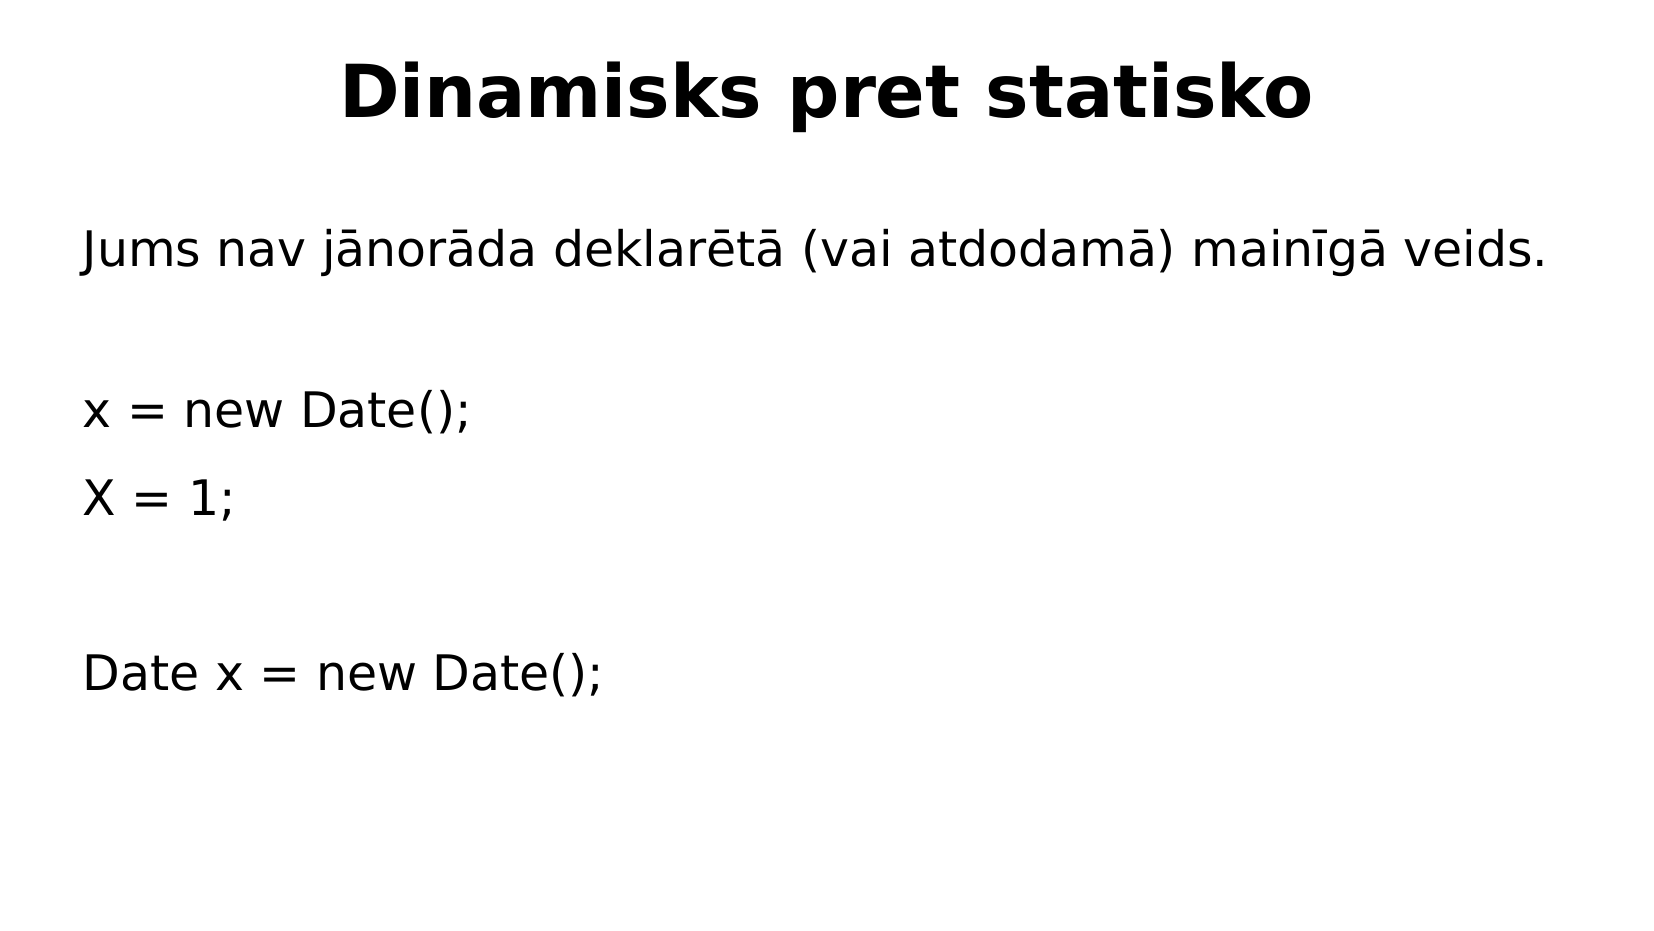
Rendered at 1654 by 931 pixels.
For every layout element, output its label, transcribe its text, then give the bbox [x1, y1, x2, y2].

list Jums nav jānorāda deklarētā (vai atdodamā) mainīgā veids. x = new Date(); X = 1; Date x = new Date(); [82, 217, 1571, 758]
title Dinamisks pret statisko [82, 37, 1571, 147]
